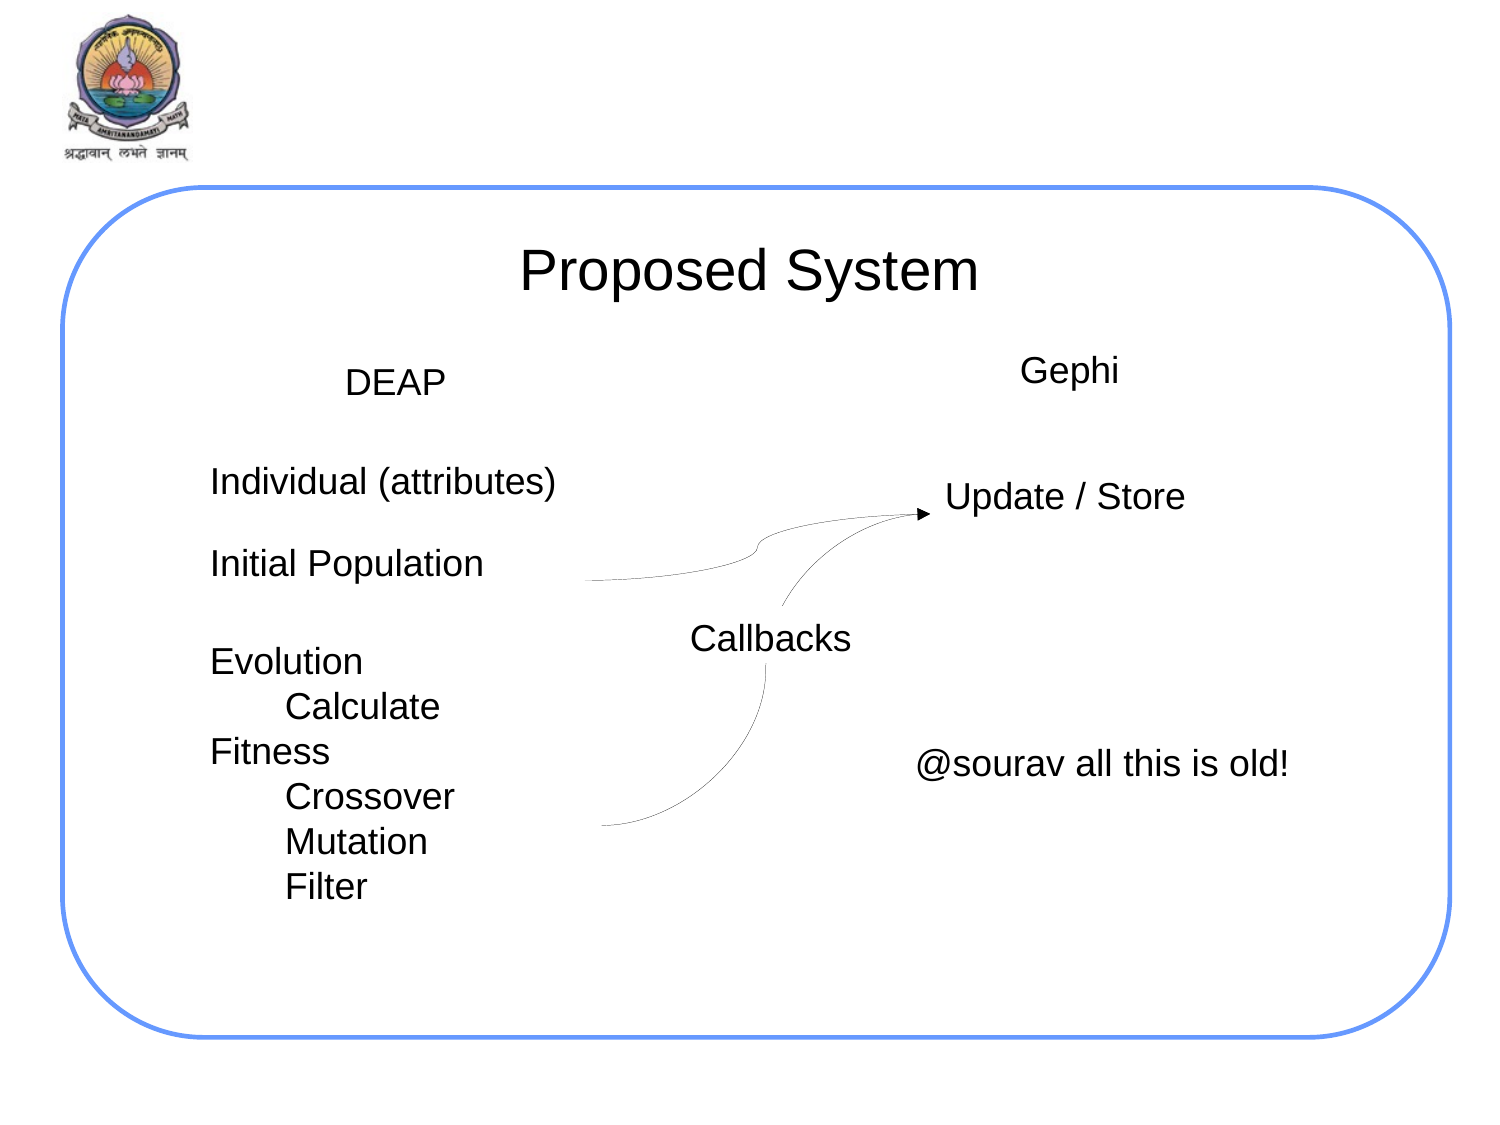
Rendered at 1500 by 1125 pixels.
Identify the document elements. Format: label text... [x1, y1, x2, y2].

text_box Proposed System [187, 200, 1313, 333]
text_box Evolution Calculate Fitness Crossover Mutation Filter [195, 630, 585, 855]
text_box Callbacks [675, 606, 885, 663]
text_box Initial Population [195, 549, 585, 630]
text_box Individual (attributes) [195, 449, 585, 549]
text_box DEAP [330, 350, 465, 407]
text_box Update / Store [930, 464, 1320, 564]
text_box Gephi [1005, 339, 1140, 396]
picture [62, 12, 193, 163]
text_box @sourav all this is old! [900, 735, 1396, 792]
